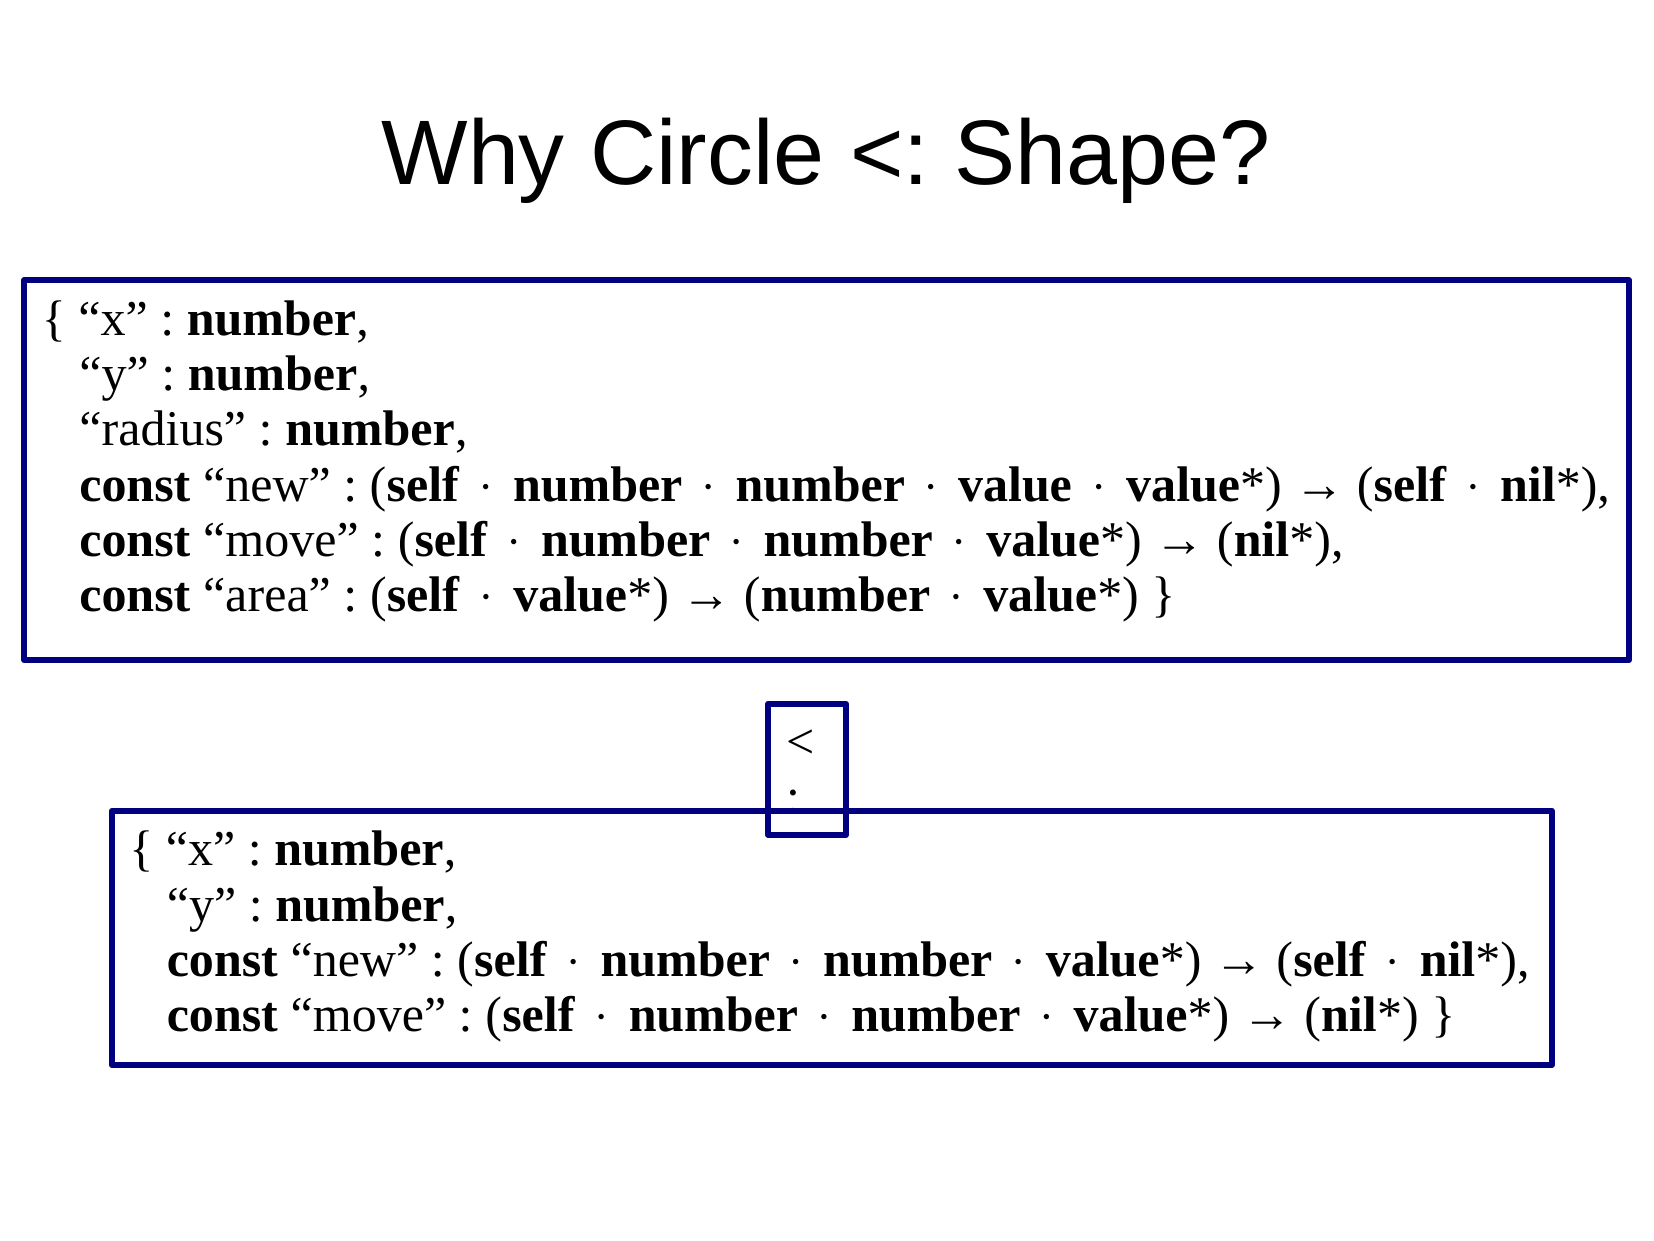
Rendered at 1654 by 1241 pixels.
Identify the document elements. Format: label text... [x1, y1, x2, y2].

text_box { “x” : number, “y” : number, “radius” : number, const “new” : (self × number × number × value × value*) → (self × nil*), const “move” : (self × number × number × value*) → (nil*), const “area” : (self × value*) → (number × value*) } [24, 280, 1630, 661]
text_box <: [768, 703, 846, 775]
text_box { “x” : number, “y” : number, const “new” : (self × number × number × value*) → (self × nil*), const “move” : (self × number × number × value*) → (nil*) } [111, 810, 1552, 1066]
title Why Circle <: Shape? [82, 49, 1571, 257]
